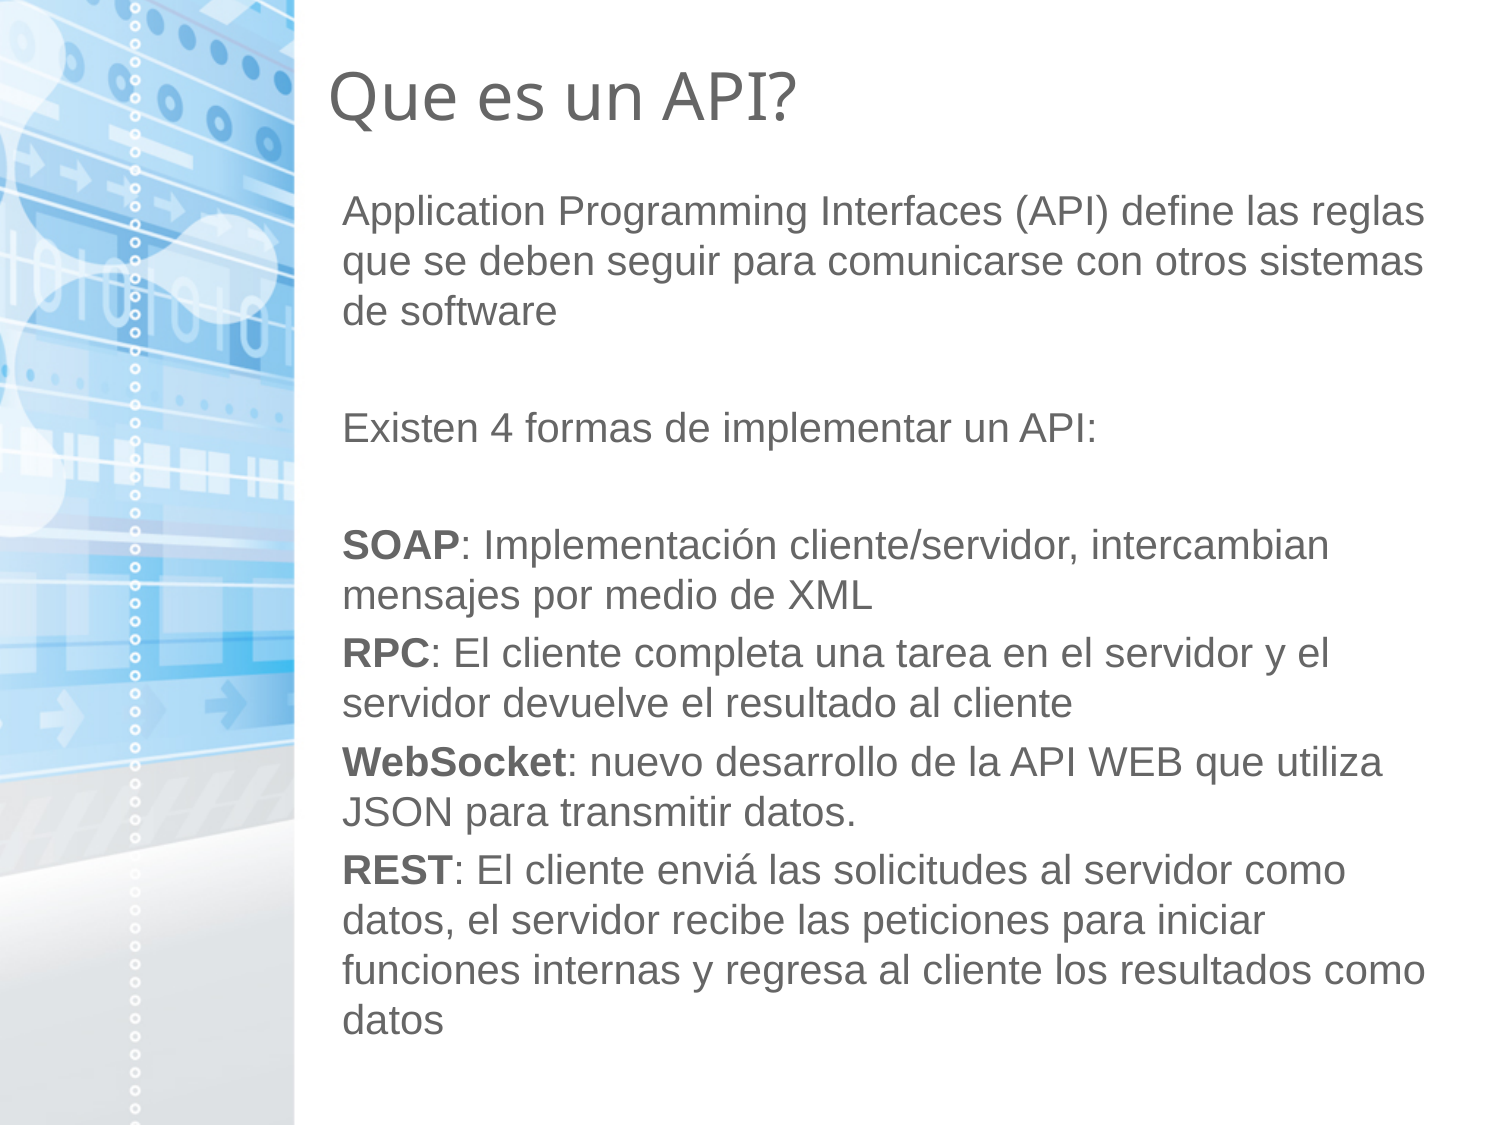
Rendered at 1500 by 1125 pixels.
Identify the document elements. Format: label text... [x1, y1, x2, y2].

title Que es un API? [312, 39, 1447, 148]
picture [0, 0, 1500, 1125]
list Application Programming Interfaces (API) define las reglas que se deben seguir para comunicarse con otros sistemas de software Existen 4 formas de implementar un API: SOAP: Implementación cliente/servidor, intercambian mensajes por medio de XML RPC: El cliente completa una tarea en el servidor y el servidor devuelve el resultado al cliente WebSocket: nuevo desarrollo de la API WEB que utiliza JSON para transmitir datos. REST: El cliente enviá las solicitudes al servidor como datos, el servidor recibe las peticiones para iniciar funciones internas y regresa al cliente los resultados como datos [327, 118, 1461, 1046]
